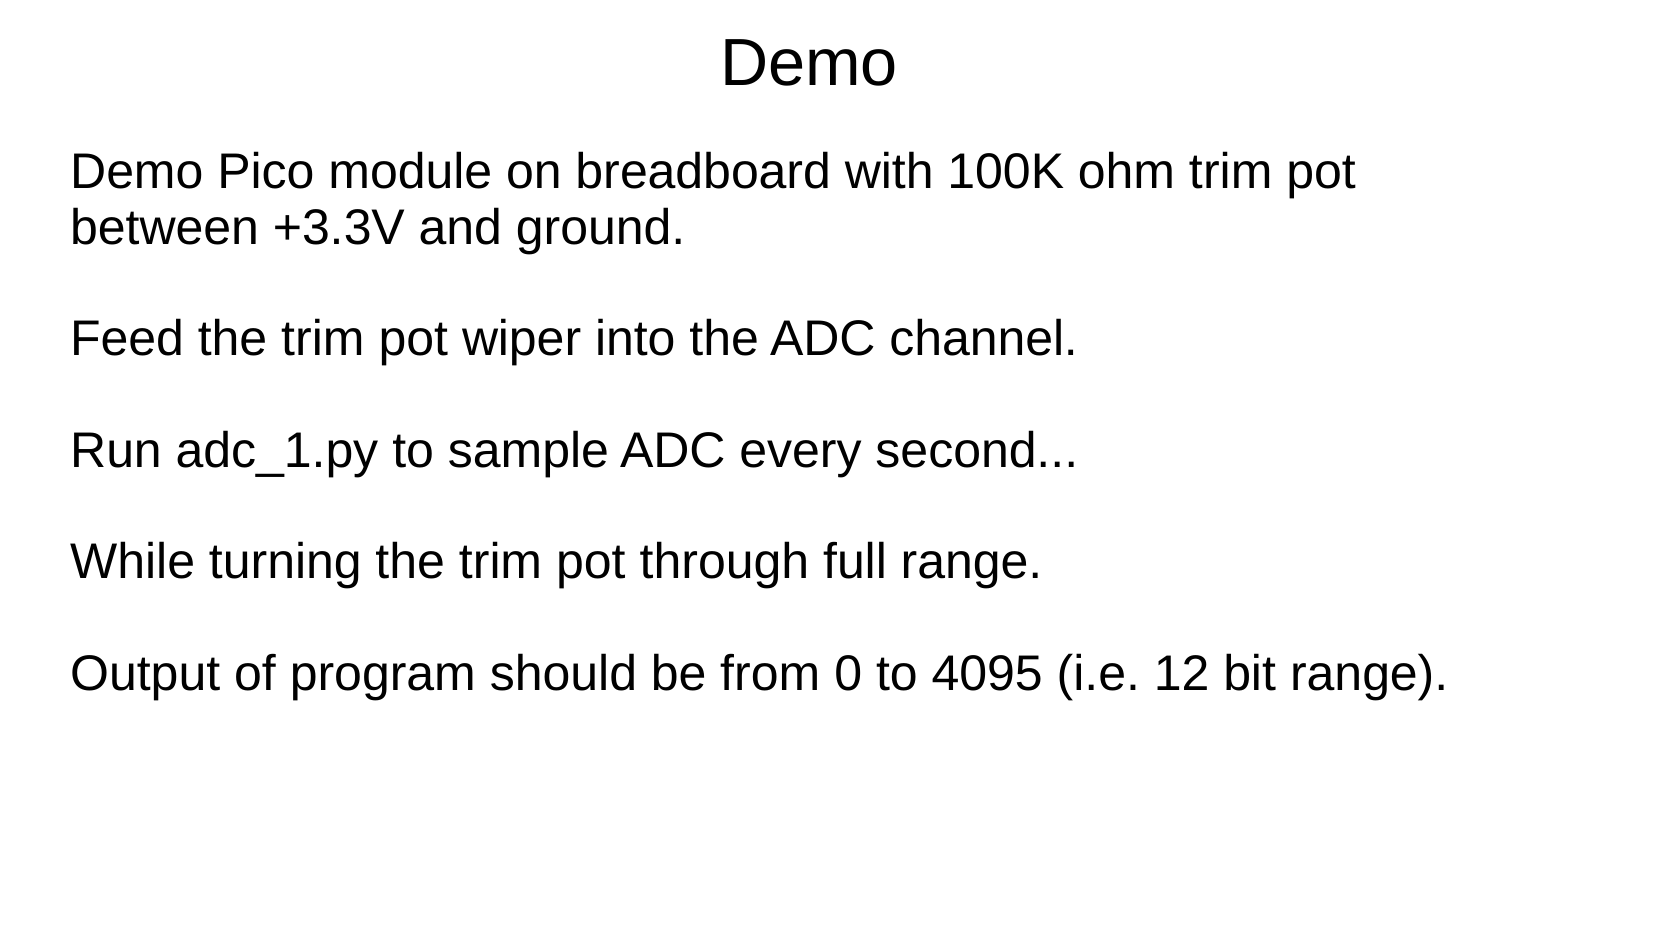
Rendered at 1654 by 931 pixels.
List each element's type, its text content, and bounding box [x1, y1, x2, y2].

text_box Demo Pico module on breadboard with 100K ohm trim pot between +3.3V and ground. Feed the trim pot wiper into the ADC channel. Run adc_1.py to sample ADC every second... While turning the trim pot through full range. Output of program should be from 0 to 4095 (i.e. 12 bit range). [70, 143, 1559, 757]
title Demo [64, 24, 1554, 100]
